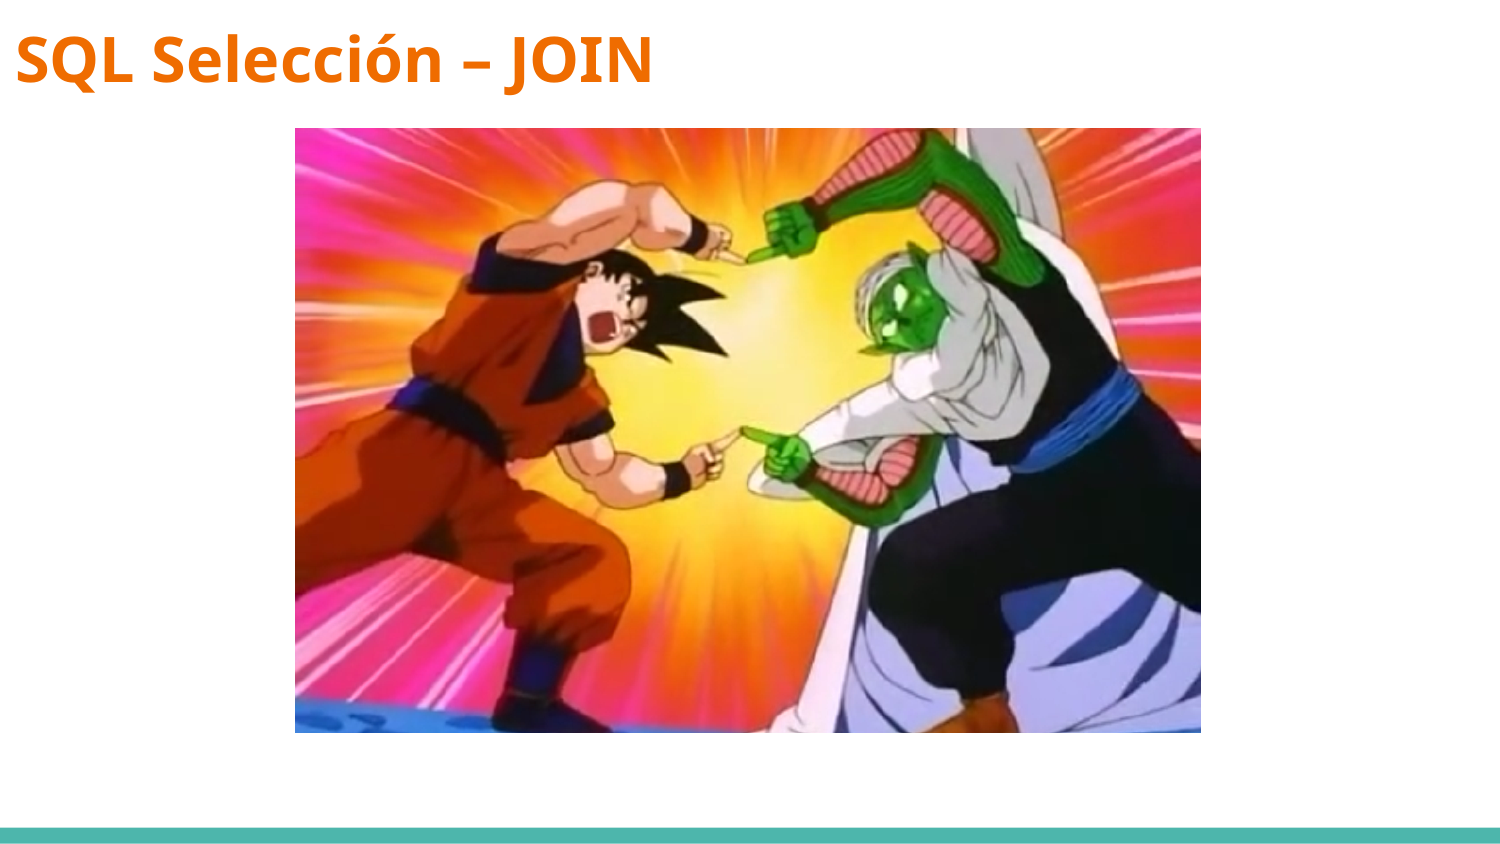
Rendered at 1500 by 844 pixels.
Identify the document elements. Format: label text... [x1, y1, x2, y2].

picture [295, 128, 1201, 733]
title SQL Selección – JOIN [0, 0, 1398, 116]
